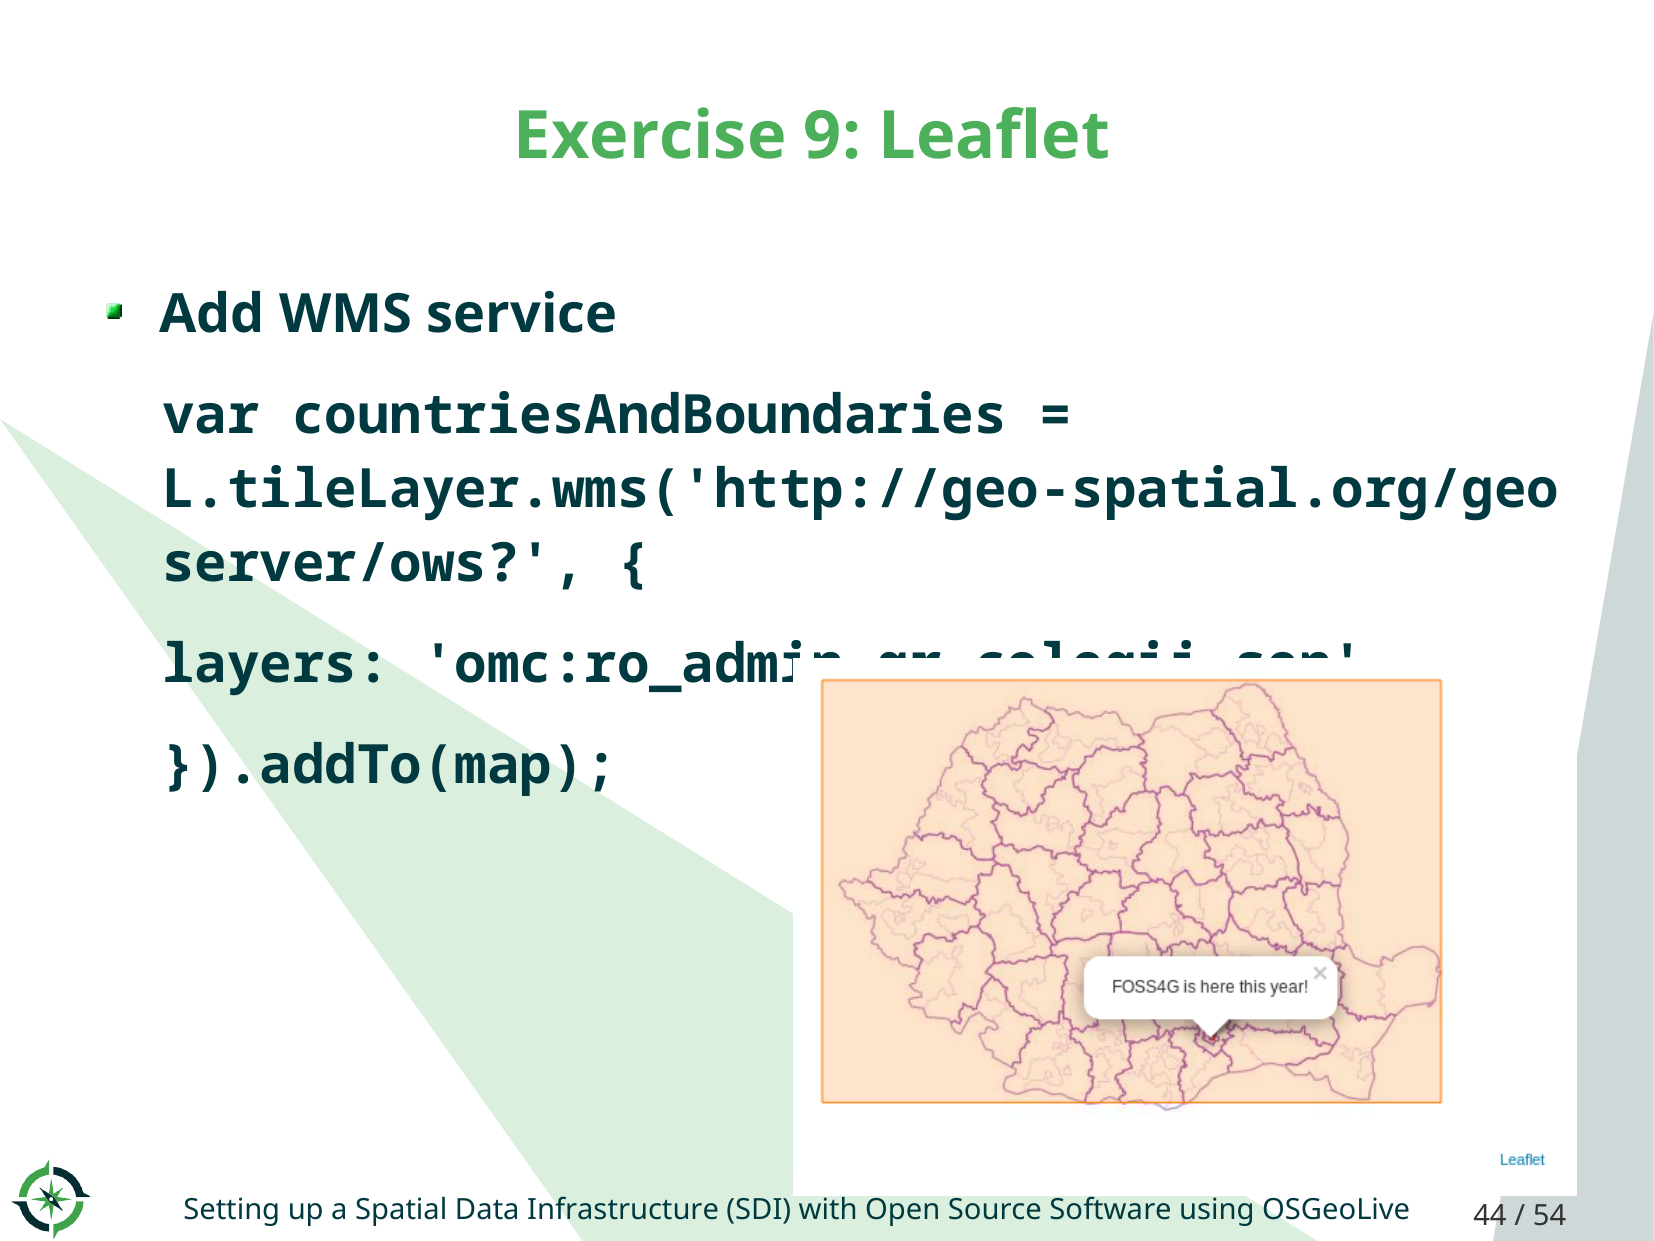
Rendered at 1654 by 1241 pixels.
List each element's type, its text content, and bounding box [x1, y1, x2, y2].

list Add WMS service var countriesAndBoundaries = L.tileLayer.wms('http://geo-spatial.org/geoserver/ows?', { layers: 'omc:ro_admin_gr_colegii_sen' }).addTo(map); [88, 274, 1577, 1093]
picture [10, 1158, 92, 1240]
picture [793, 658, 1577, 1196]
title Exercise 9: Leaflet [76, 59, 1565, 207]
